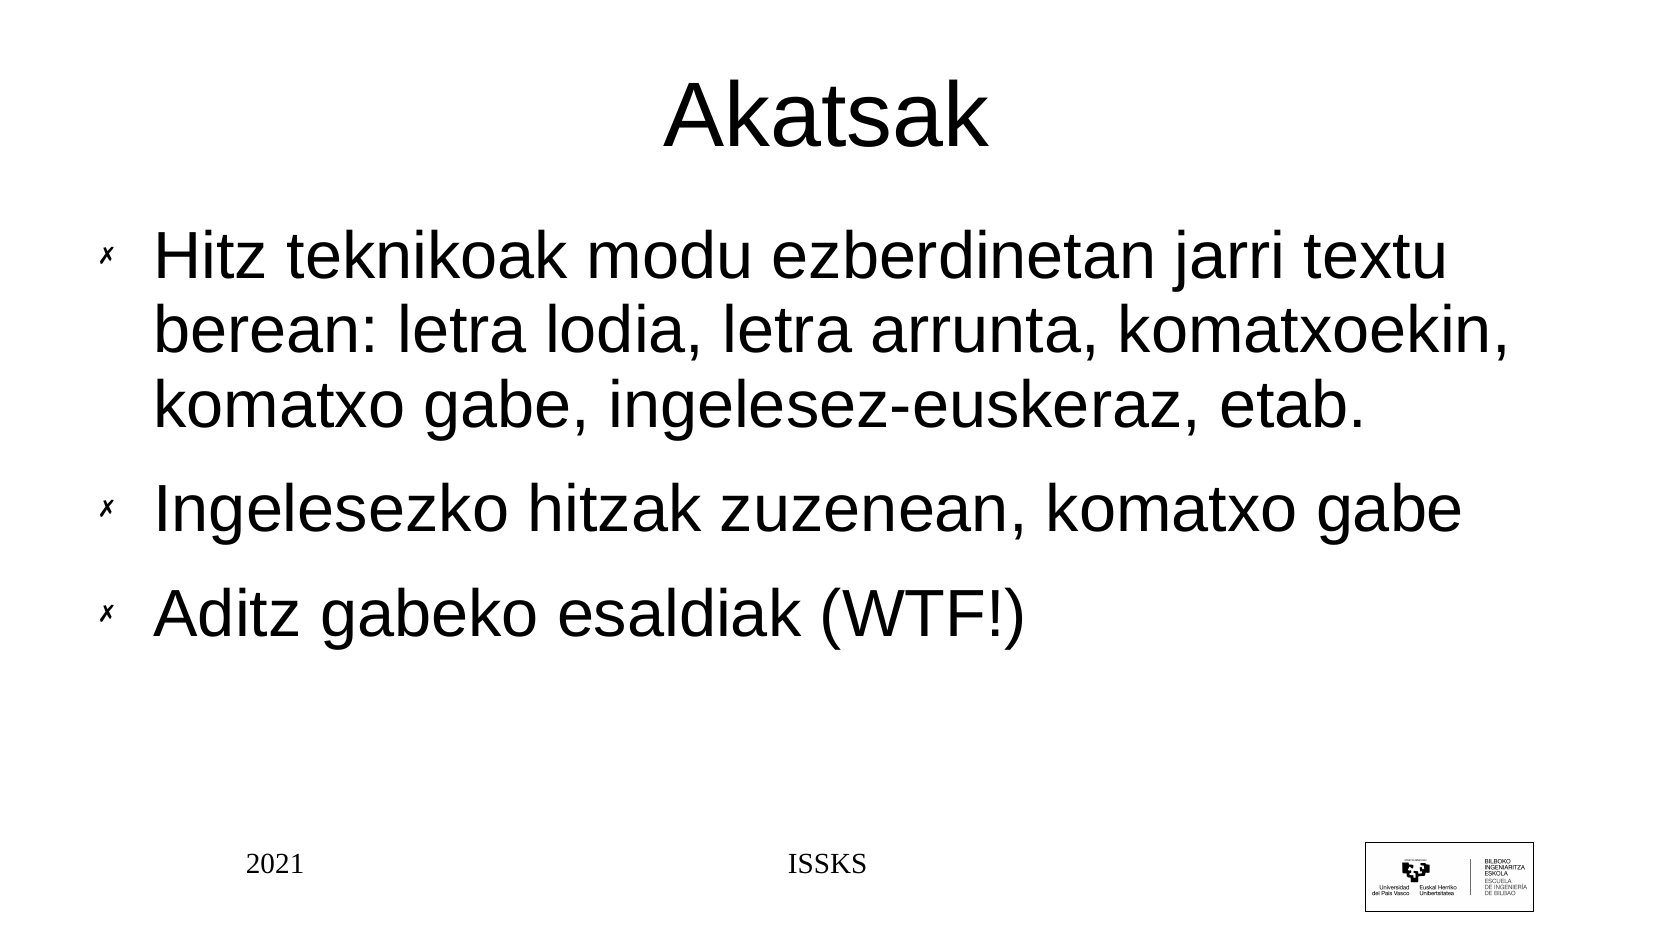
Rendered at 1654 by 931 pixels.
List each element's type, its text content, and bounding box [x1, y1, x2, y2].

list Hitz teknikoak modu ezberdinetan jarri textu berean: letra lodia, letra arrunta, komatxoekin, komatxo gabe, ingelesez-euskeraz, etab. Ingelesezko hitzak zuzenean, komatxo gabe Aditz gabeko esaldiak (WTF!) [82, 217, 1571, 758]
picture [1366, 843, 1533, 911]
title Akatsak [82, 37, 1571, 193]
